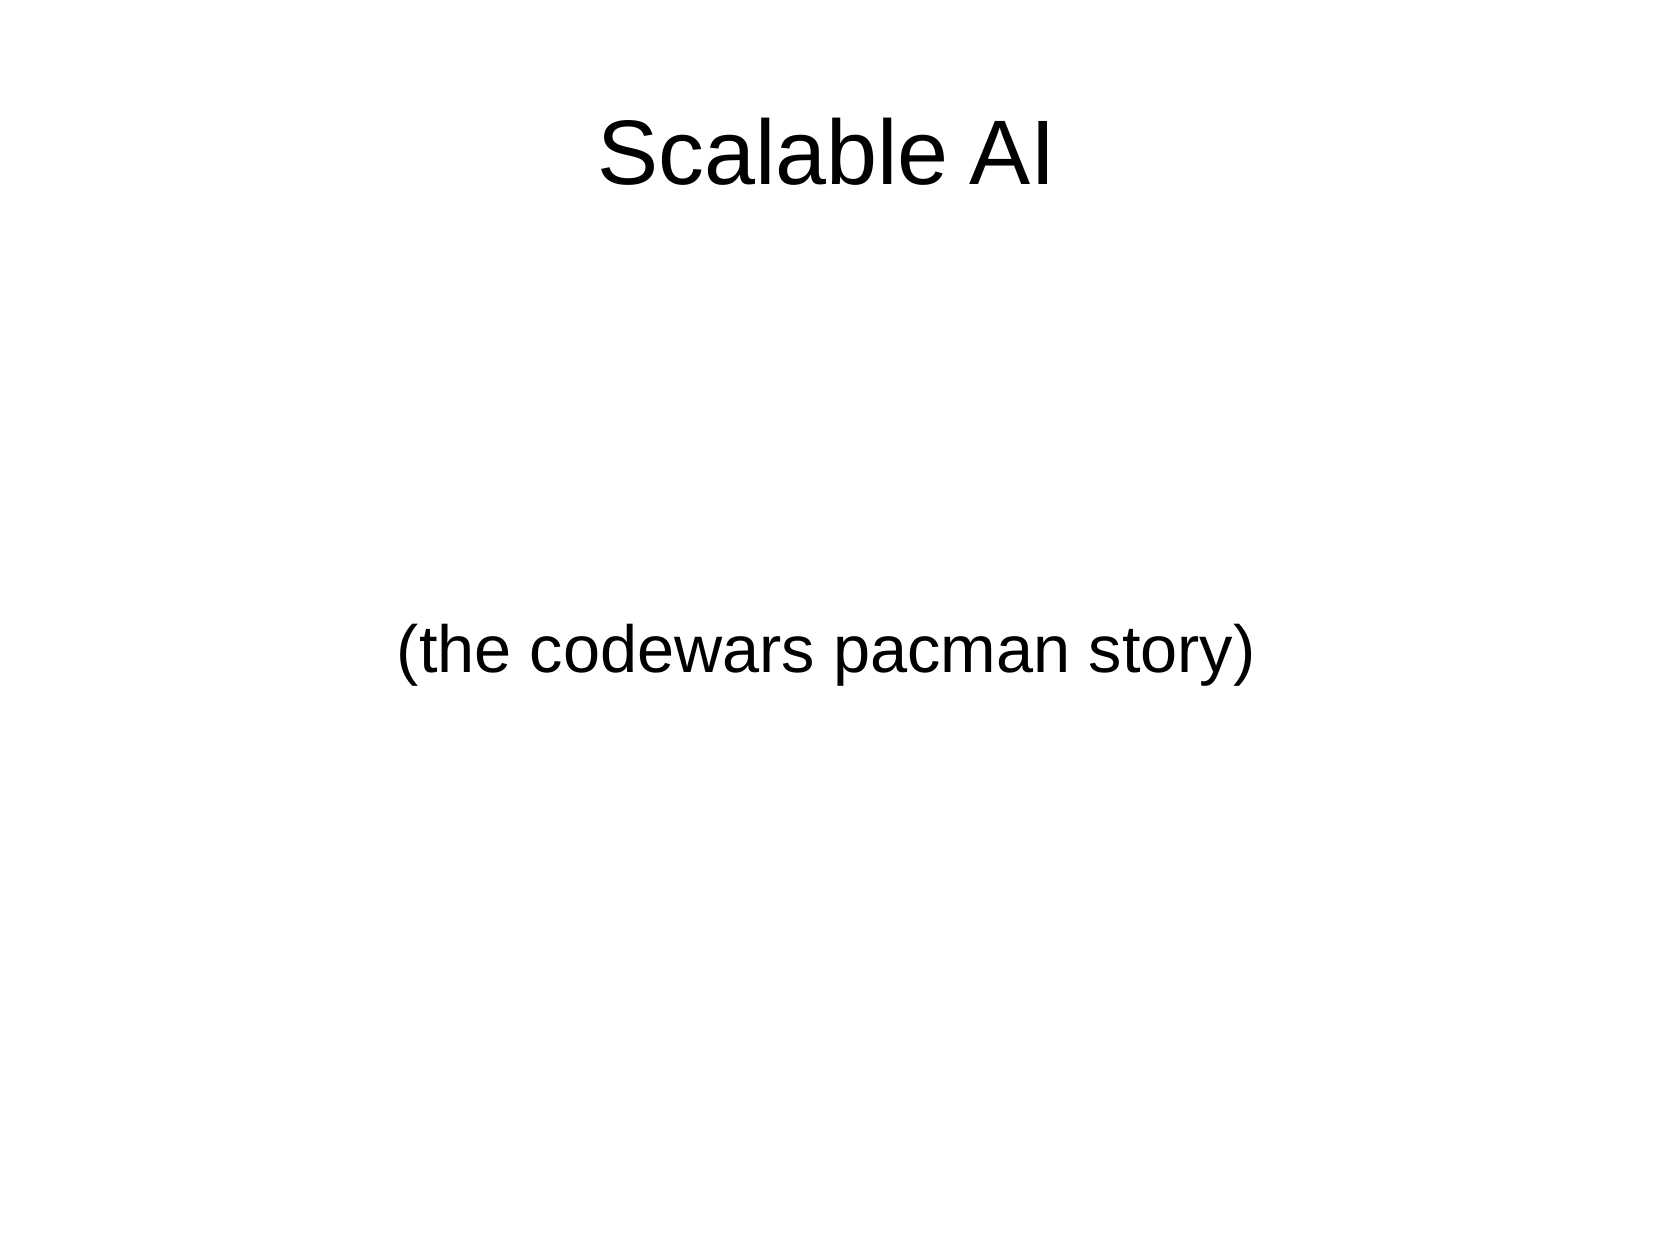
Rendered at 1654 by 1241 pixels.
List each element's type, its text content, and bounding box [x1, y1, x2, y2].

title Scalable AI [82, 49, 1571, 257]
subtitle (the codewars pacman story) [82, 290, 1571, 1010]
